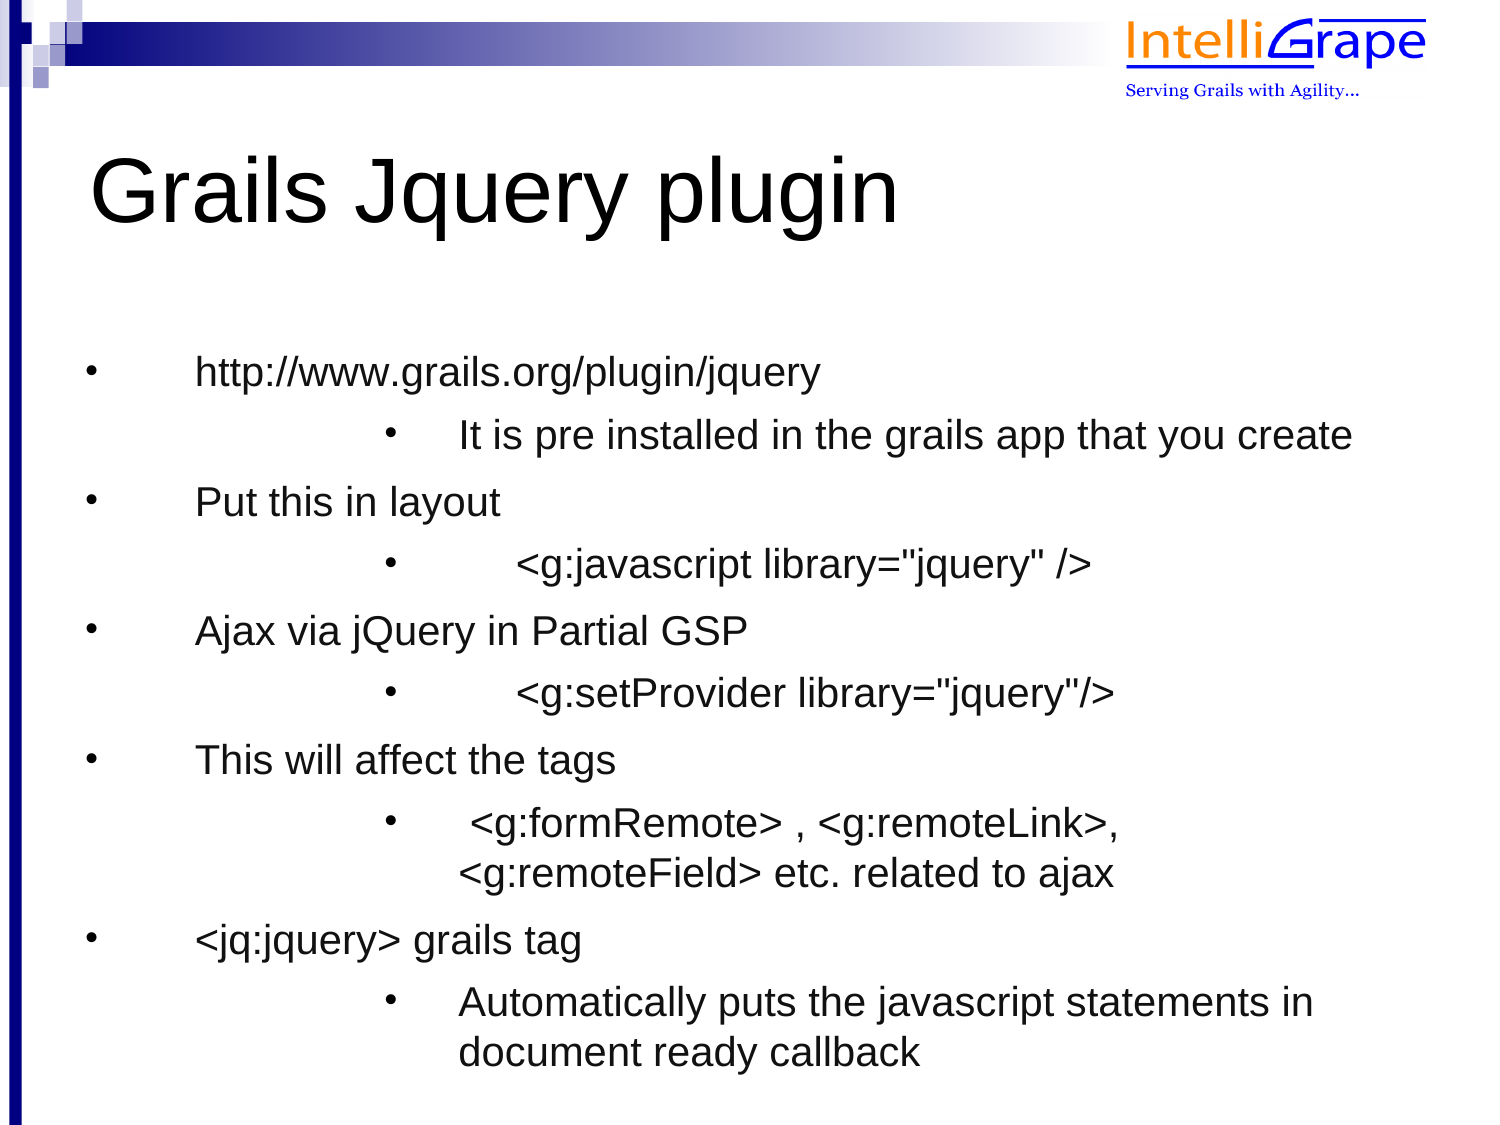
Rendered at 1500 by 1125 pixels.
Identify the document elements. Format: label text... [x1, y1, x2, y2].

list http://www.grails.org/plugin/jquery It is pre installed in the grails app that you create Put this in layout <g:javascript library="jquery" /> Ajax via jQuery in Partial GSP <g:setProvider library="jquery"/> This will affect the tags <g:formRemote> , <g:remoteLink>, <g:remoteField> etc. related to ajax <jq:jquery> grails tag Automatically puts the javascript statements in document ready callback [68, 270, 1416, 1125]
picture [1125, 12, 1426, 100]
title Grails Jquery plugin [75, 74, 1423, 298]
